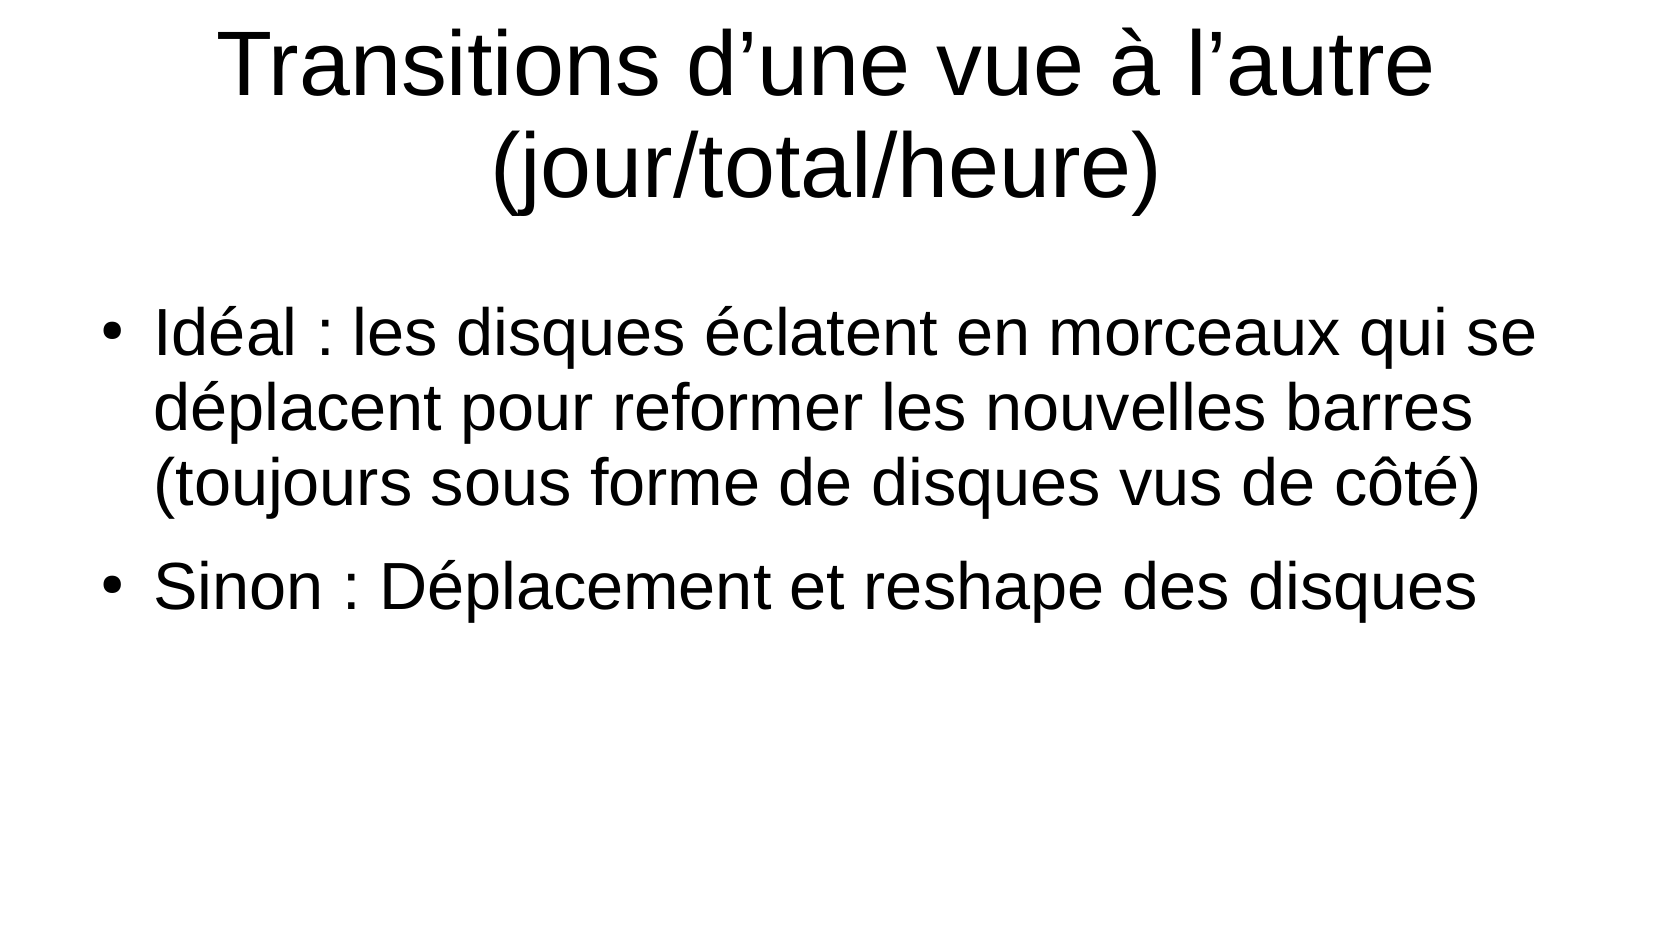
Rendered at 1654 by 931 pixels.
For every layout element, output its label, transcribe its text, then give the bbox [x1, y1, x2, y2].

title Transitions d’une vue à l’autre (jour/total/heure) [82, 12, 1571, 218]
list Idéal : les disques éclatent en morceaux qui se déplacent pour reformer les nouvelles barres (toujours sous forme de disques vus de côté) Sinon : Déplacement et reshape des disques [82, 295, 1571, 835]
